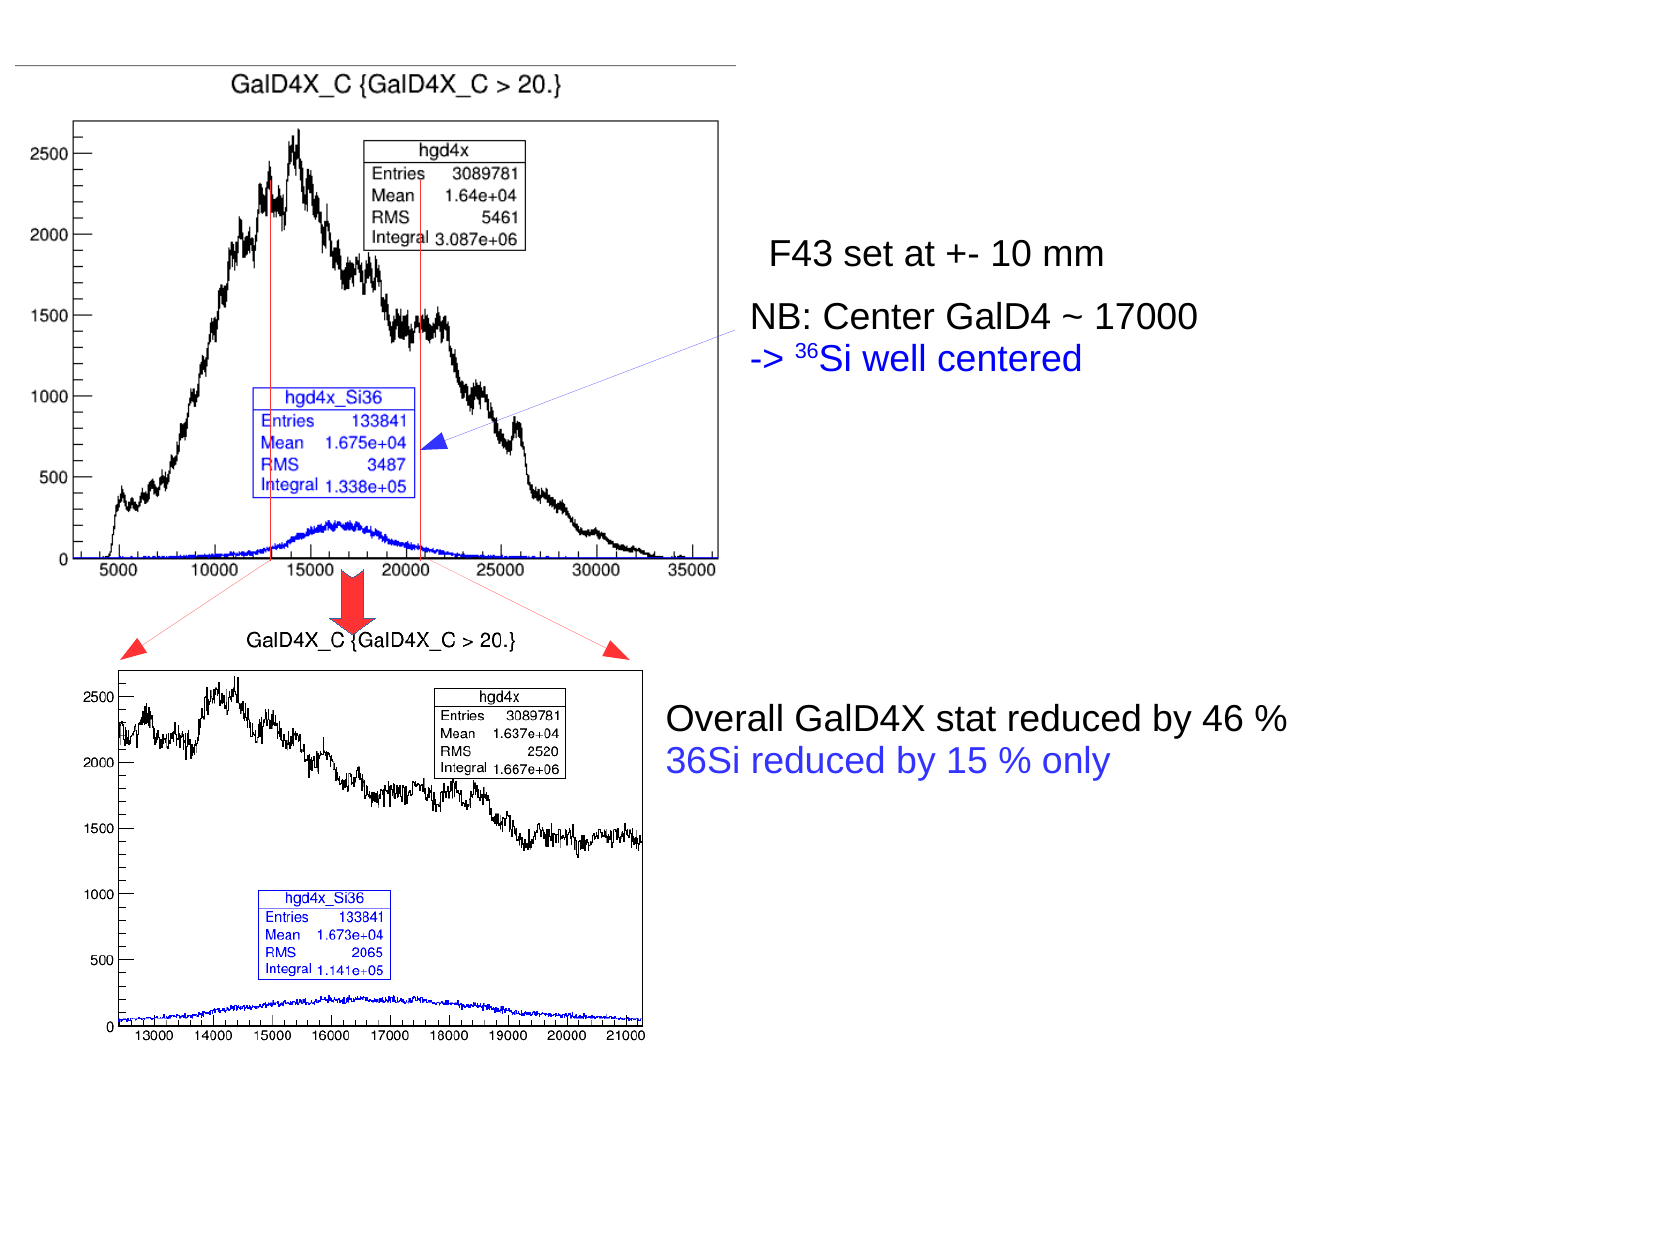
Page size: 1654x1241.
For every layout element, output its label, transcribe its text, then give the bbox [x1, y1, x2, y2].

picture [421, 331, 736, 593]
picture [75, 625, 667, 1050]
text_box NB: Center GalD4 ~ 17000 -> 36Si well centered [735, 288, 1214, 389]
text_box Overall GalD4X stat reduced by 46 % 36Si reduced by 15 % only [650, 690, 1302, 789]
text_box [329, 569, 376, 635]
picture [15, 65, 736, 593]
text_box F43 set at +- 10 mm [753, 225, 1156, 282]
